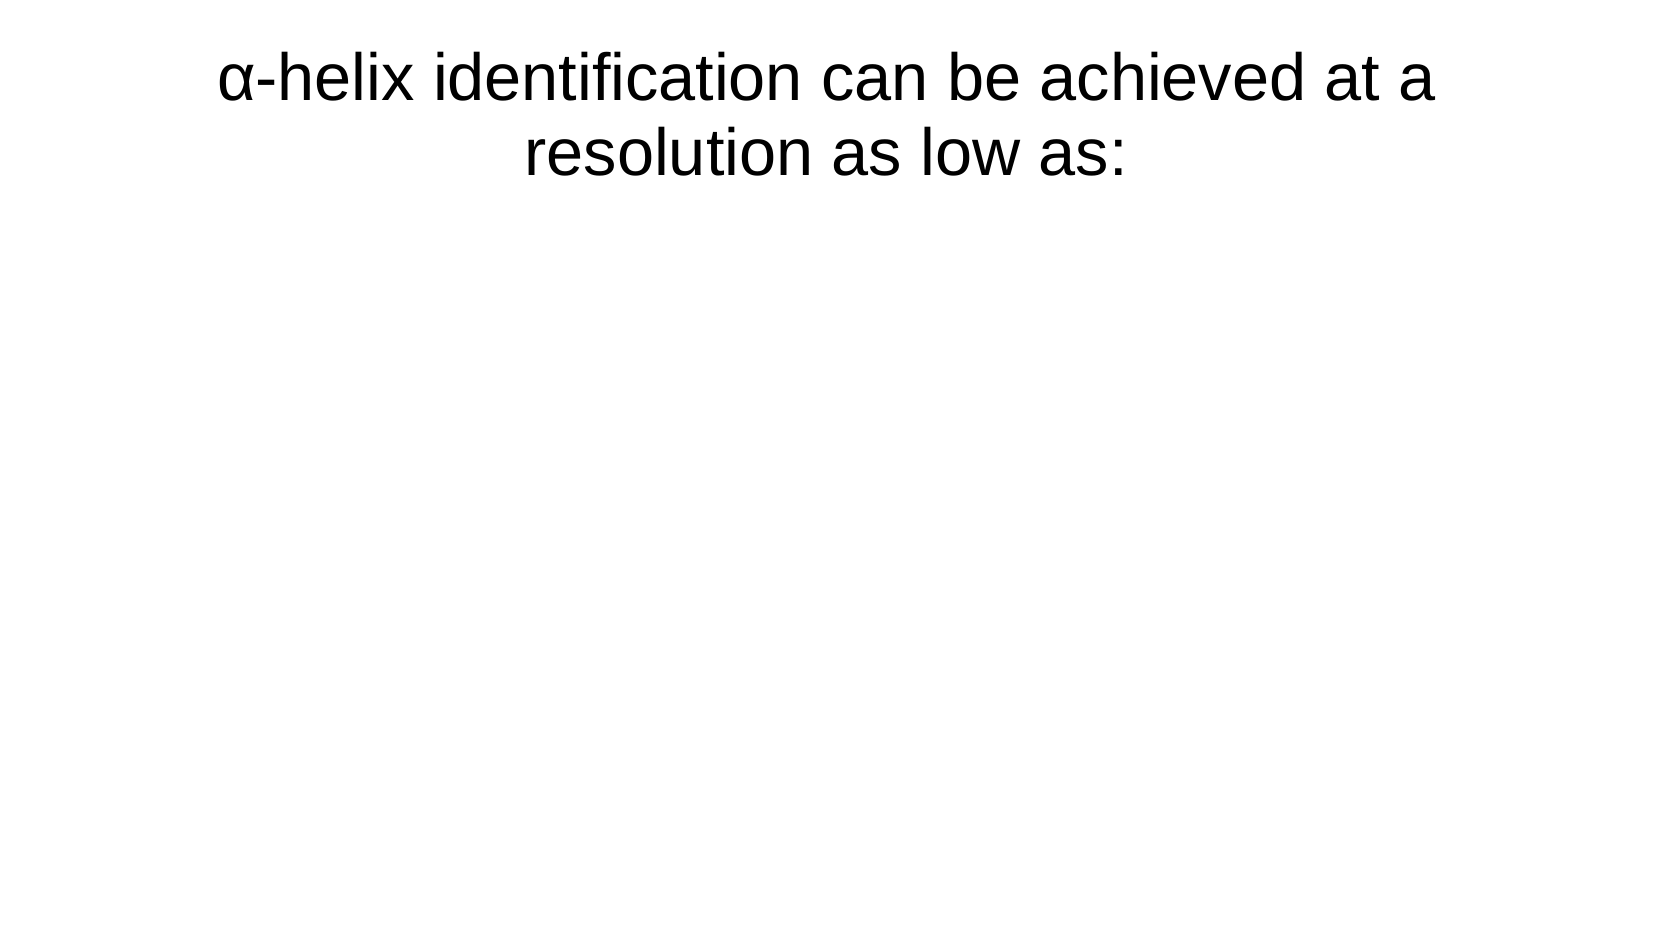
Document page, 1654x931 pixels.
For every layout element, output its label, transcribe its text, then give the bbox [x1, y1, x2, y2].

title α-helix identification can be achieved at a resolution as low as: [82, 37, 1571, 193]
